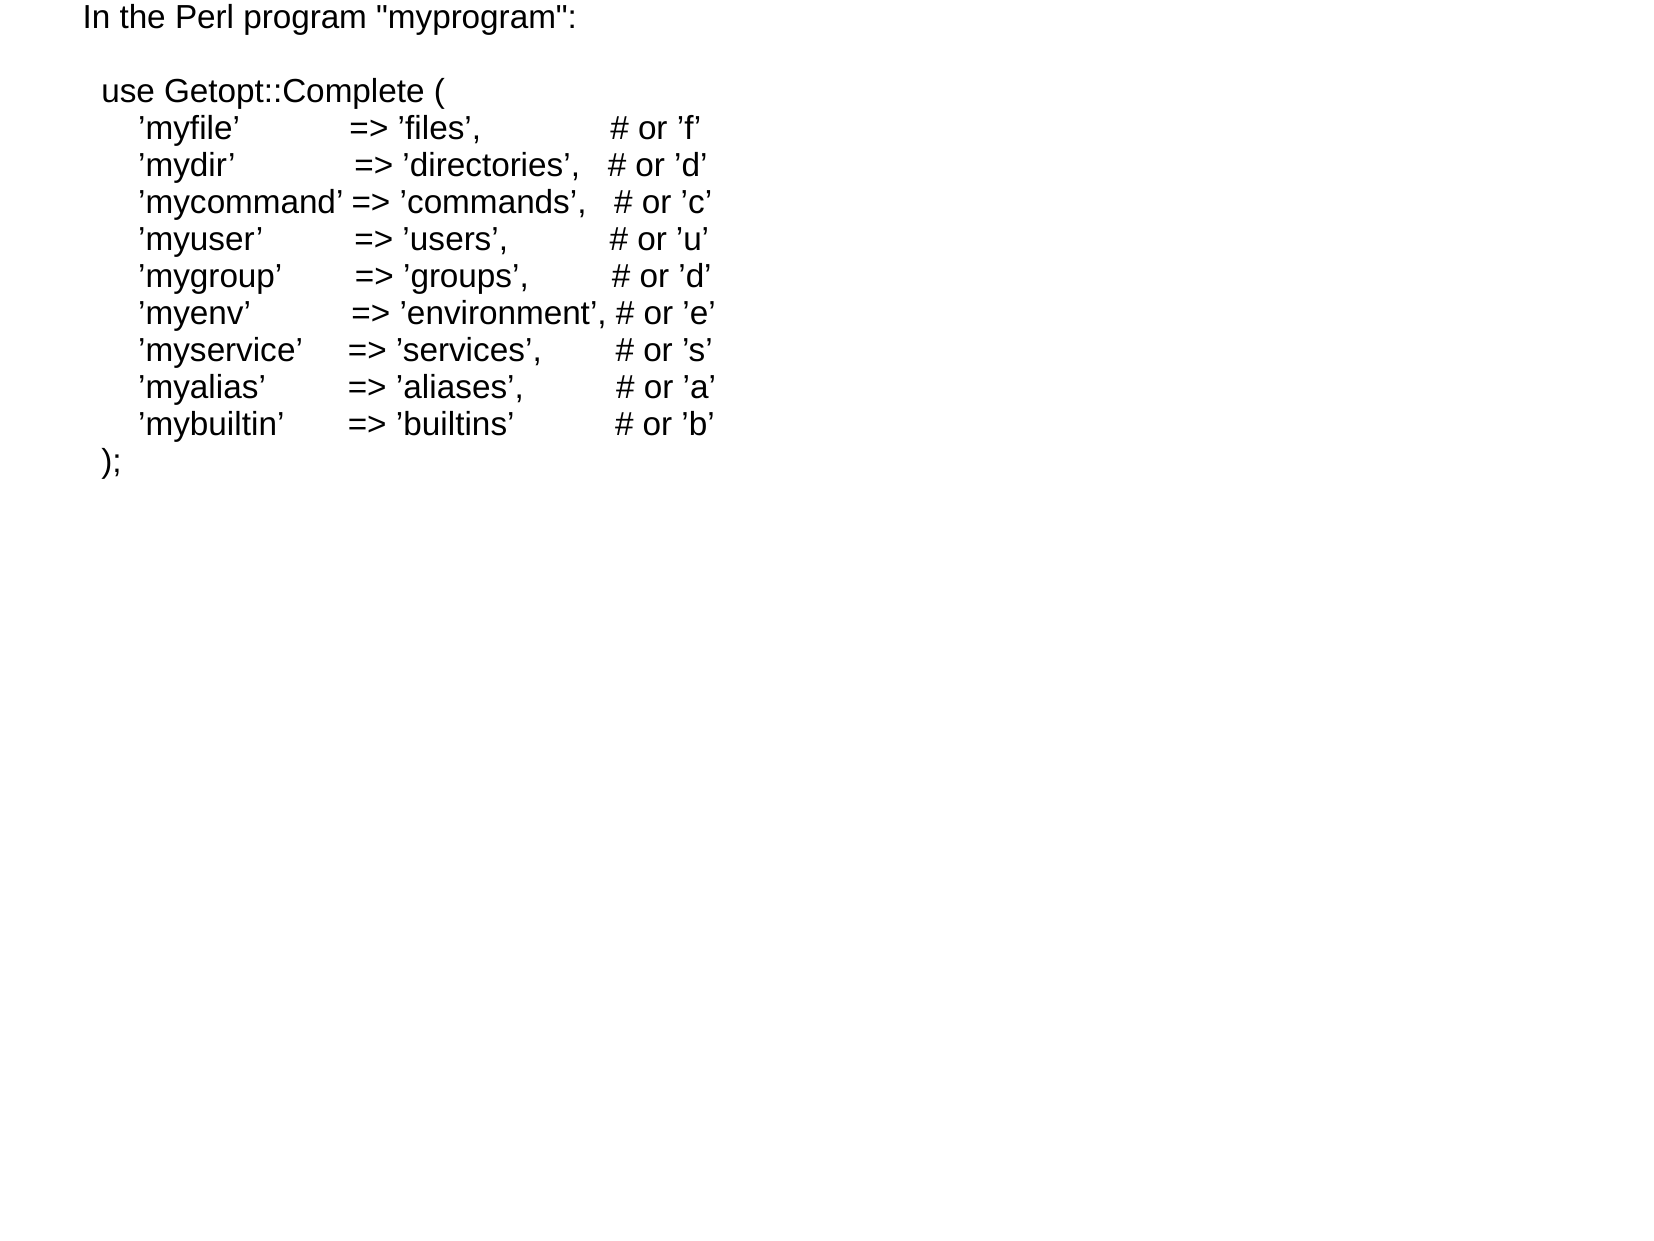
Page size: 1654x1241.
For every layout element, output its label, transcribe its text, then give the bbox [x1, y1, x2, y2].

subtitle In the Perl program "myprogram": use Getopt::Complete ( ’myfile’ => ’files’, # or ’f’ ’mydir’ => ’directories’, # or ’d’ ’mycommand’ => ’commands’, # or ’c’ ’myuser’ => ’users’, # or ’u’ ’mygroup’ => ’groups’, # or ’d’ ’myenv’ => ’environment’, # or ’e’ ’myservice’ => ’services’, # or ’s’ ’myalias’ => ’aliases’, # or ’a’ ’mybuiltin’ => ’builtins’ # or ’b’ ); [82, 0, 1571, 1058]
